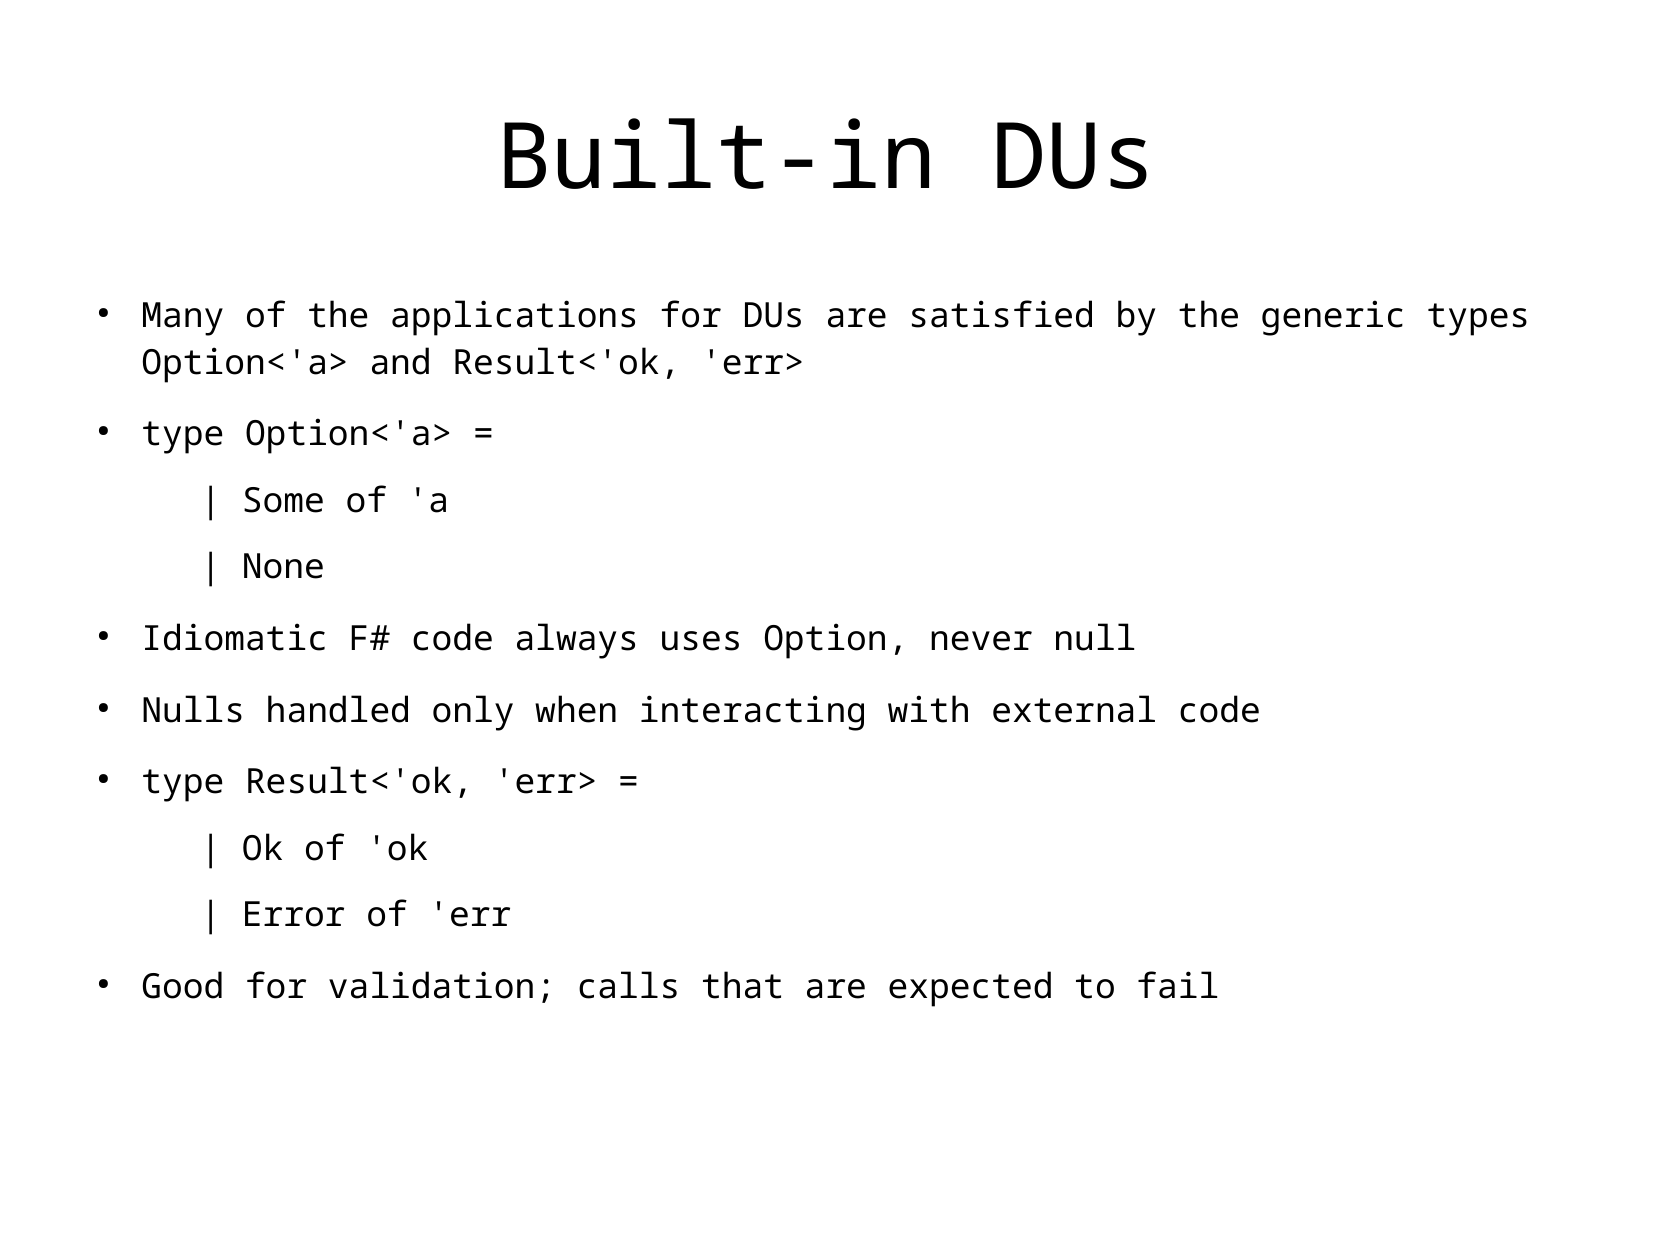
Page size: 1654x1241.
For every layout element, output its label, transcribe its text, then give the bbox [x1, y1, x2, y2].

list Many of the applications for DUs are satisfied by the generic types Option<'a> and Result<'ok, 'err> type Option<'a> = | Some of 'a | None Idiomatic F# code always uses Option, never null Nulls handled only when interacting with external code type Result<'ok, 'err> = | Ok of 'ok | Error of 'err Good for validation; calls that are expected to fail [82, 290, 1571, 1010]
title Built-in DUs [82, 49, 1571, 257]
